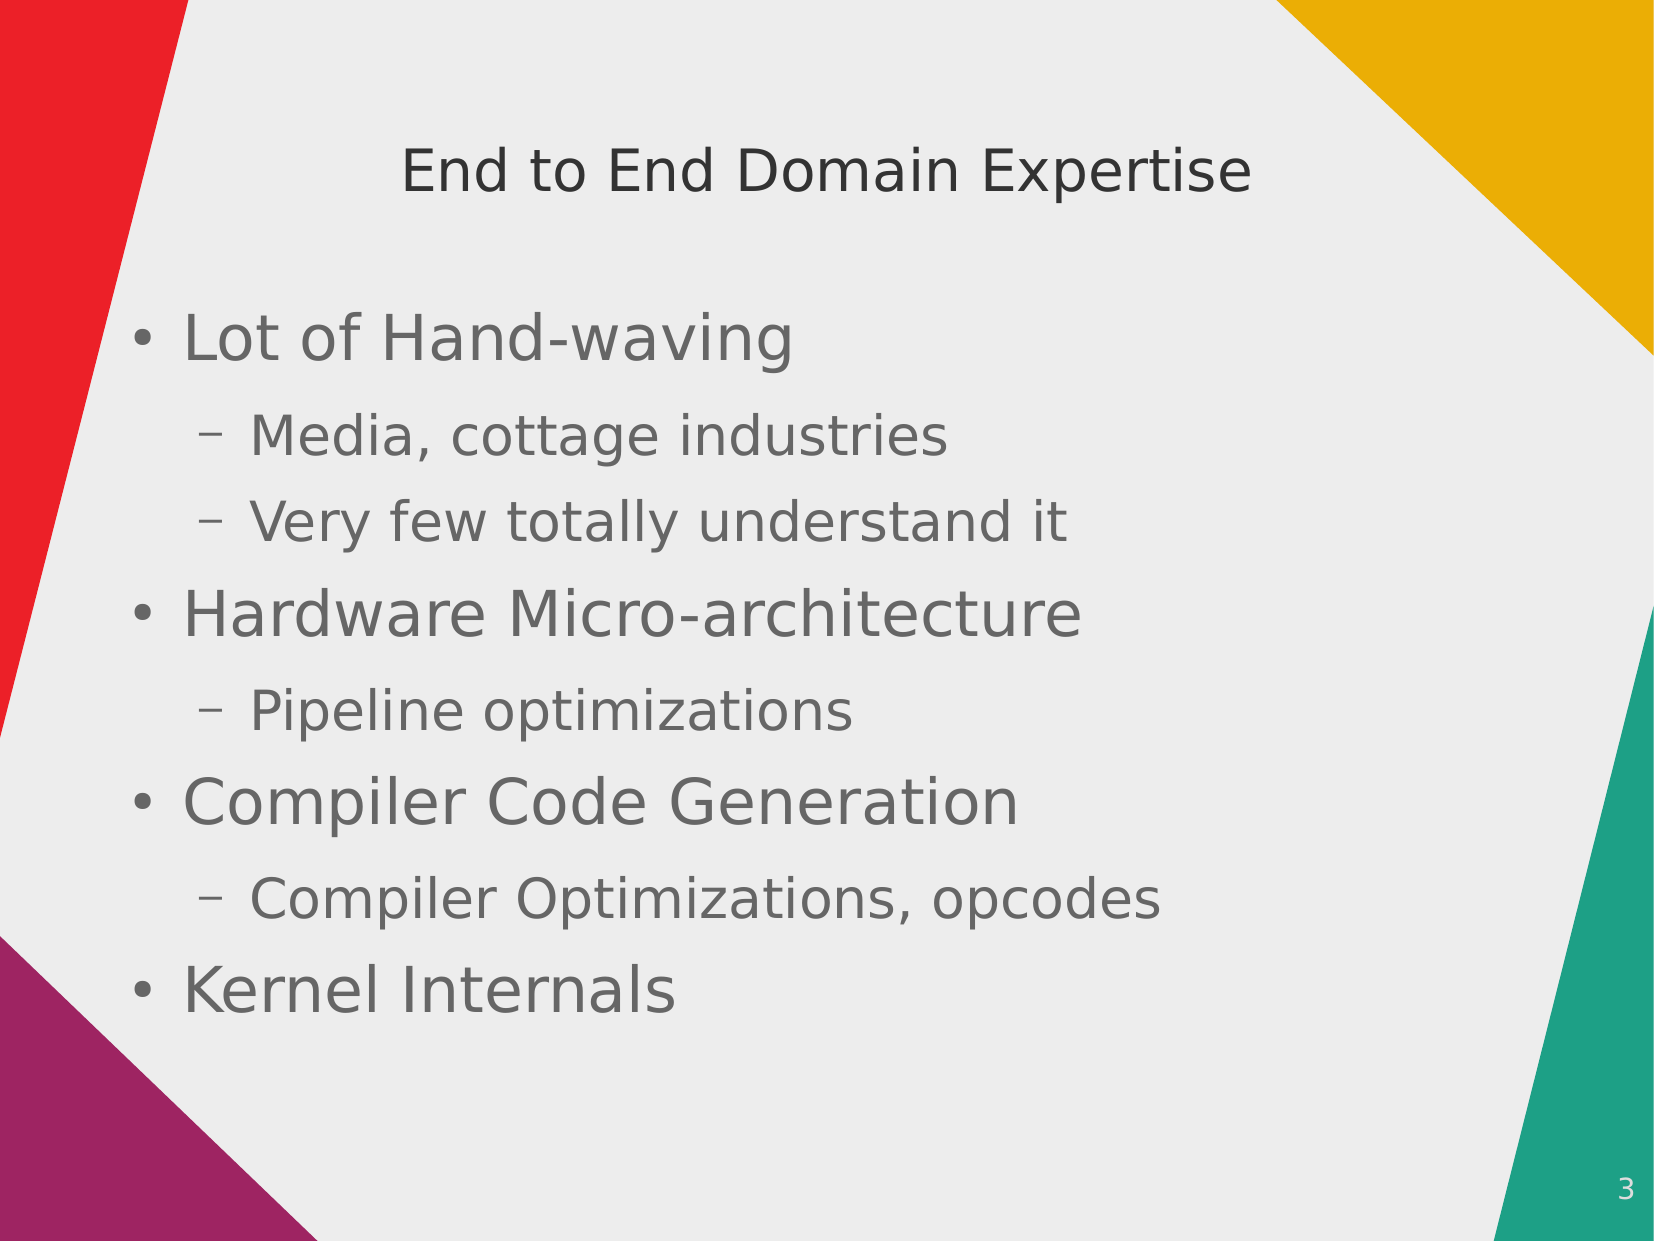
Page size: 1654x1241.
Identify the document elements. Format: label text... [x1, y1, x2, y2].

title End to End Domain Expertise [114, 73, 1539, 271]
list Lot of Hand-waving Media, cottage industries Very few totally understand it Hardware Micro-architecture Pipeline optimizations Compiler Code Generation Compiler Optimizations, opcodes Kernel Internals [114, 302, 1539, 1033]
